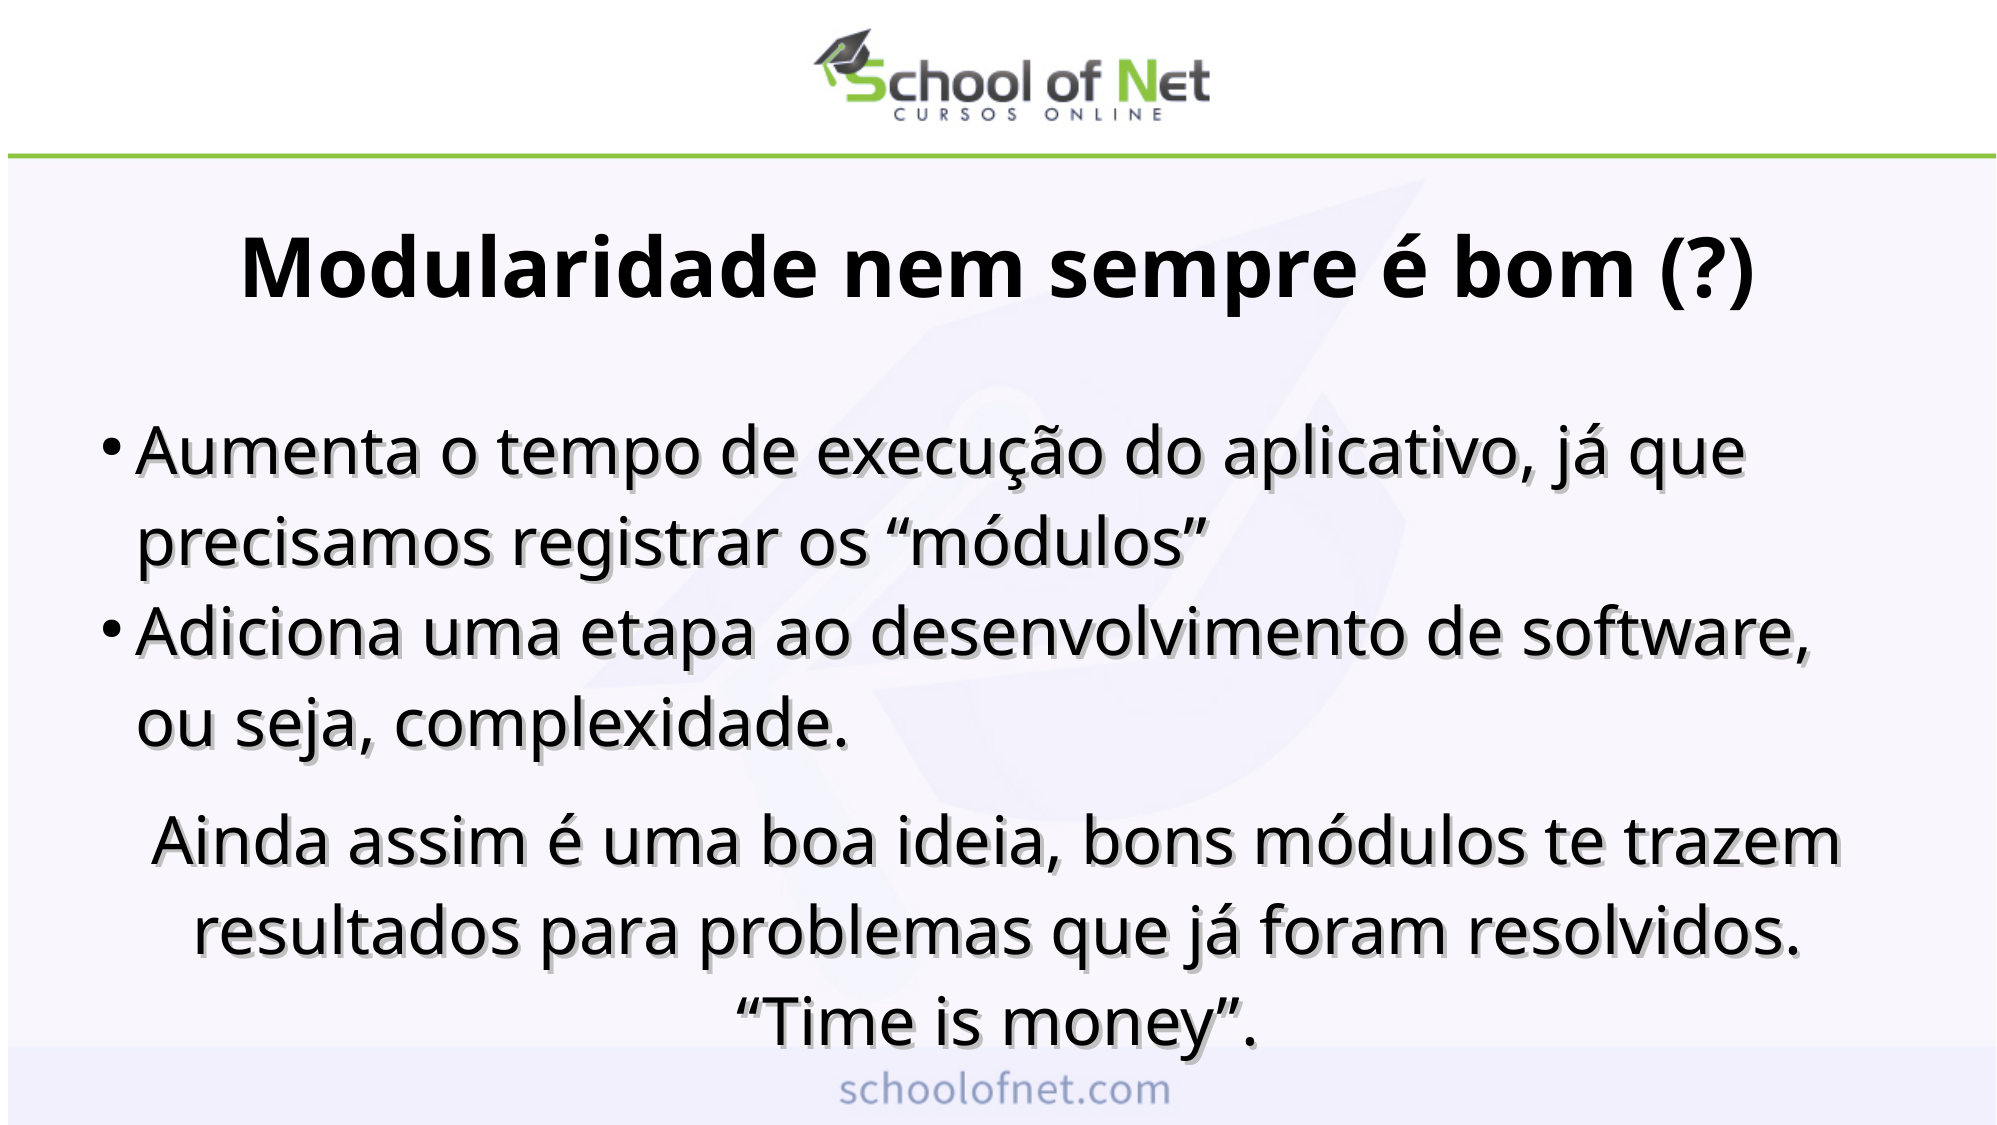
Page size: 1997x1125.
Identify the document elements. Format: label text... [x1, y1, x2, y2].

subtitle Aumenta o tempo de execução do aplicativo, já que precisamos registrar os “módulos” Adiciona uma etapa ao desenvolvimento de software, ou seja, complexidade. [99, 342, 1897, 806]
text_box Ainda assim é uma boa ideia, bons módulos te trazem resultados para problemas que já foram resolvidos. “Time is money”. [99, 806, 1897, 1052]
title Modularidade nem sempre é bom (?) [99, 171, 1897, 342]
picture [7, 5, 1997, 1125]
